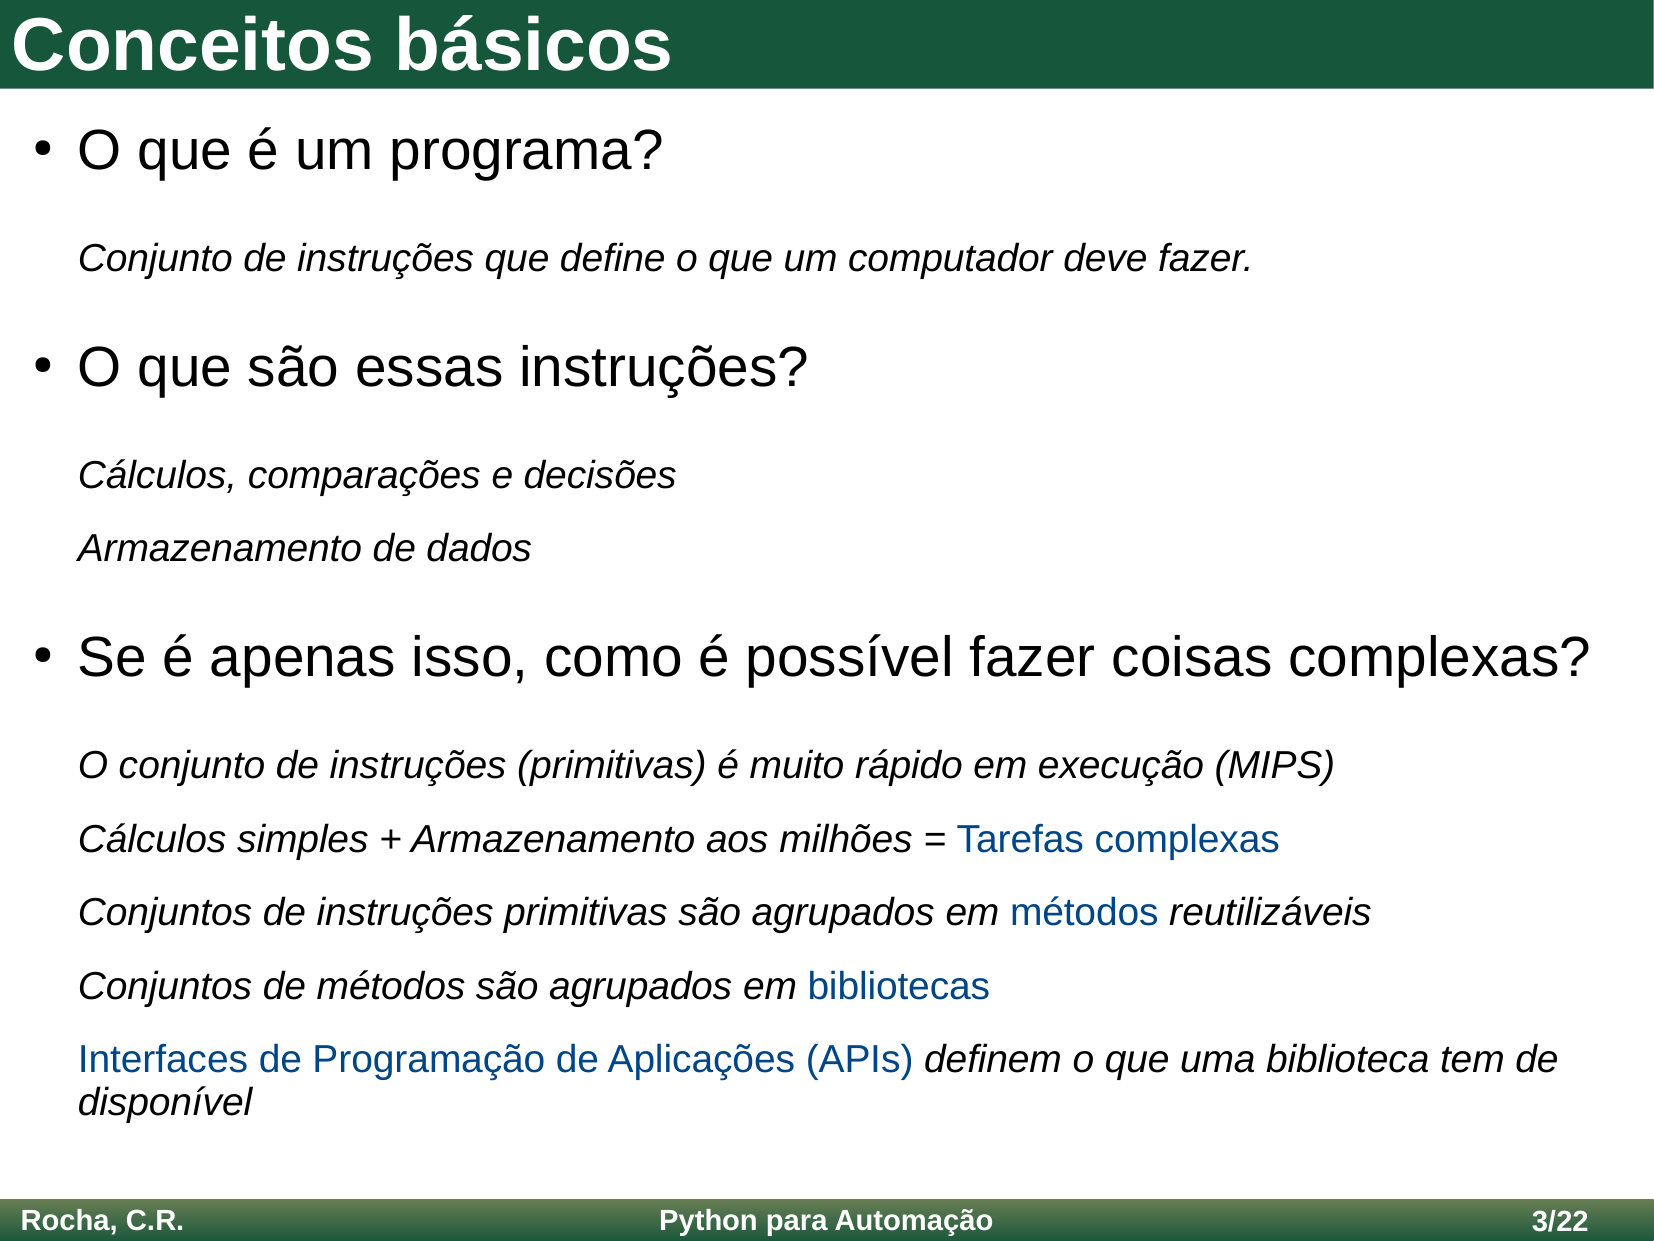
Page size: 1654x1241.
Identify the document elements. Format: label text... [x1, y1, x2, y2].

list O que é um programa? Conjunto de instruções que define o que um computador deve fazer. O que são essas instruções? Cálculos, comparações e decisões Armazenamento de dados Se é apenas isso, como é possível fazer coisas complexas? O conjunto de instruções (primitivas) é muito rápido em execução (MIPS) Cálculos simples + Armazenamento aos milhões = Tarefas complexas Conjuntos de instruções primitivas são agrupados em métodos reutilizáveis Conjuntos de métodos são agrupados em bibliotecas Interfaces de Programação de Aplicações (APIs) definem o que uma biblioteca tem de disponível [17, 118, 1625, 1182]
title Conceitos básicos [11, 0, 1625, 89]
